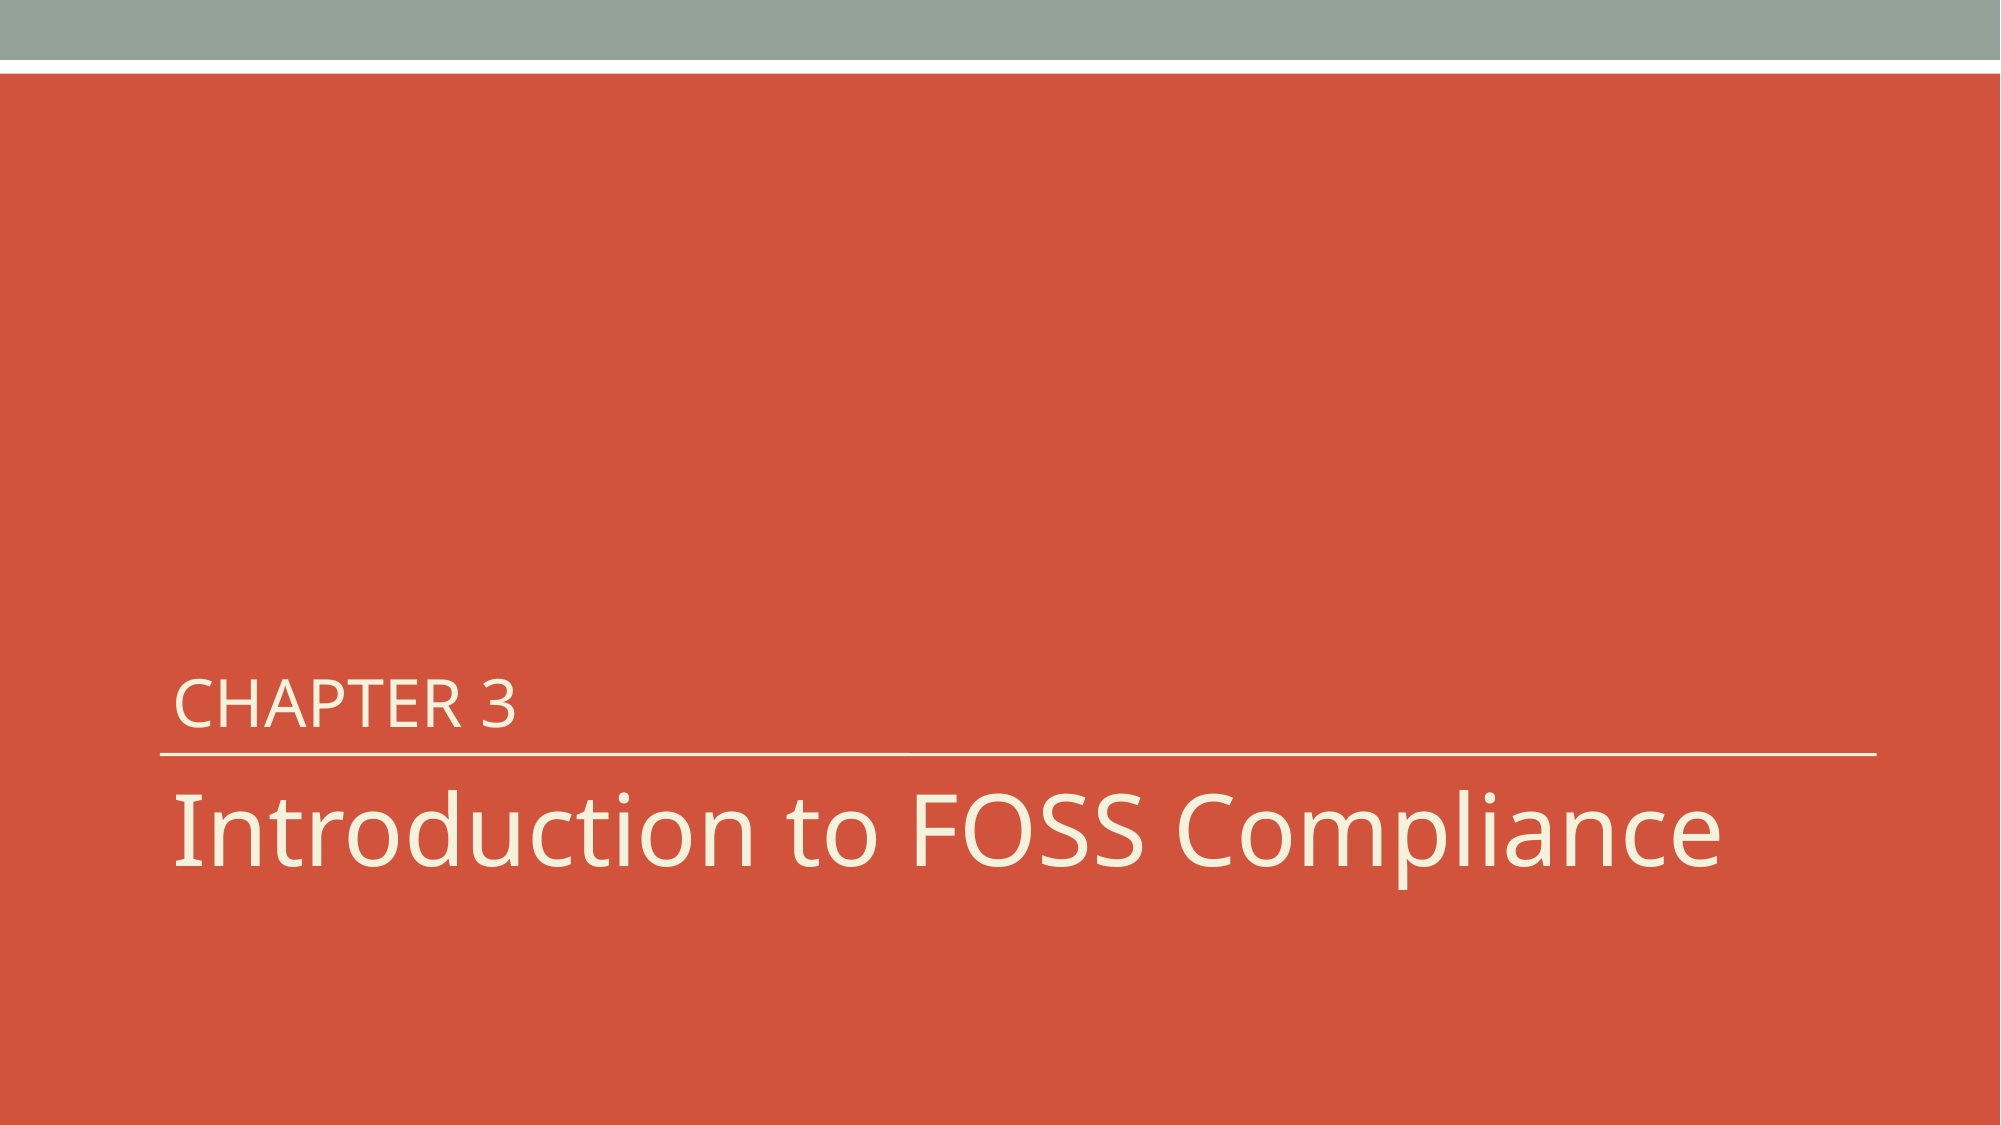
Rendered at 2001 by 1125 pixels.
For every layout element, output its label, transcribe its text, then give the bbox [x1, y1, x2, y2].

text_box CHAPTER 3 [157, 387, 1858, 749]
text_box Introduction to FOSS Compliance [157, 758, 1858, 1005]
